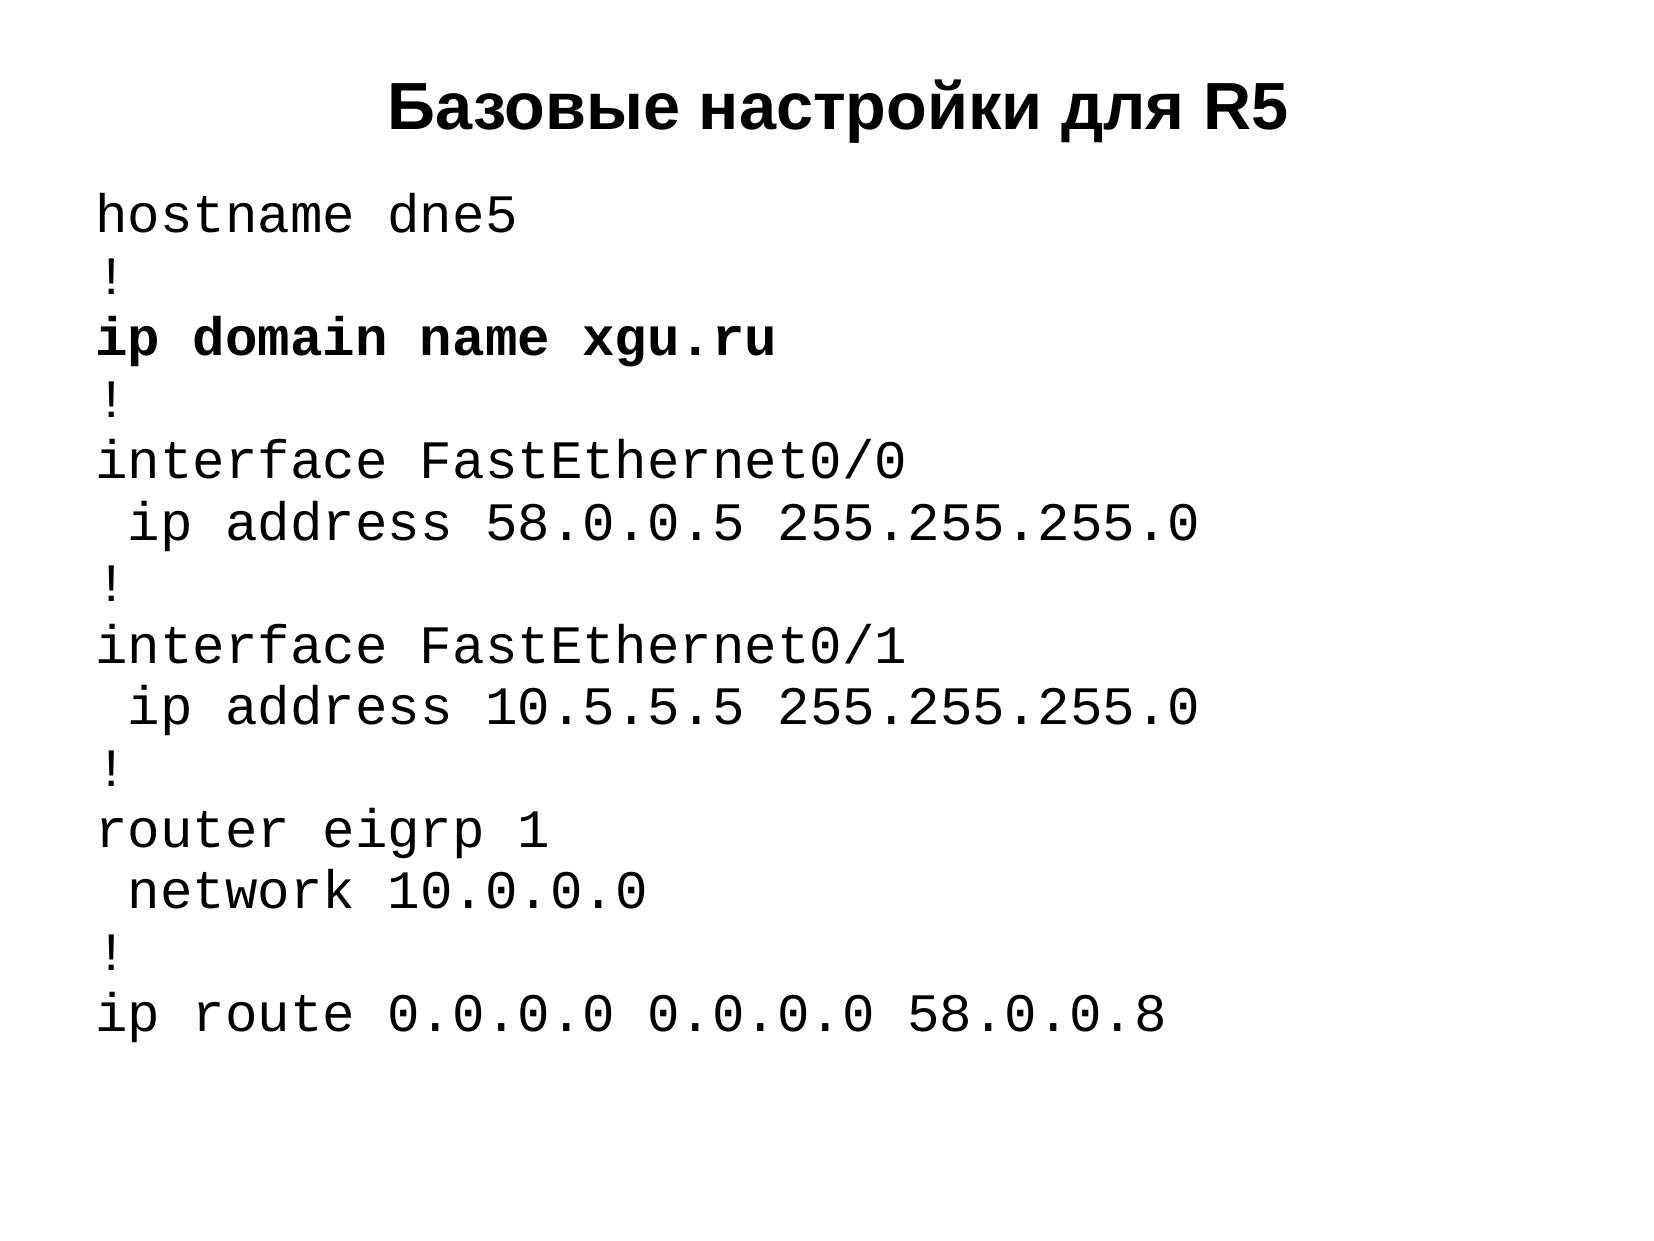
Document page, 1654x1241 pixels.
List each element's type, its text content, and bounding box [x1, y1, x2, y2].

text_box Базовые настройки для R5 [64, 37, 1613, 151]
list hostname dne5 ! ip domain name xgu.ru ! interface FastEthernet0/0 ip address 58.0.0.5 255.255.255.0 ! interface FastEthernet0/1 ip address 10.5.5.5 255.255.255.0 ! router eigrp 1 network 10.0.0.0 ! ip route 0.0.0.0 0.0.0.0 58.0.0.8 [95, 187, 1538, 1208]
